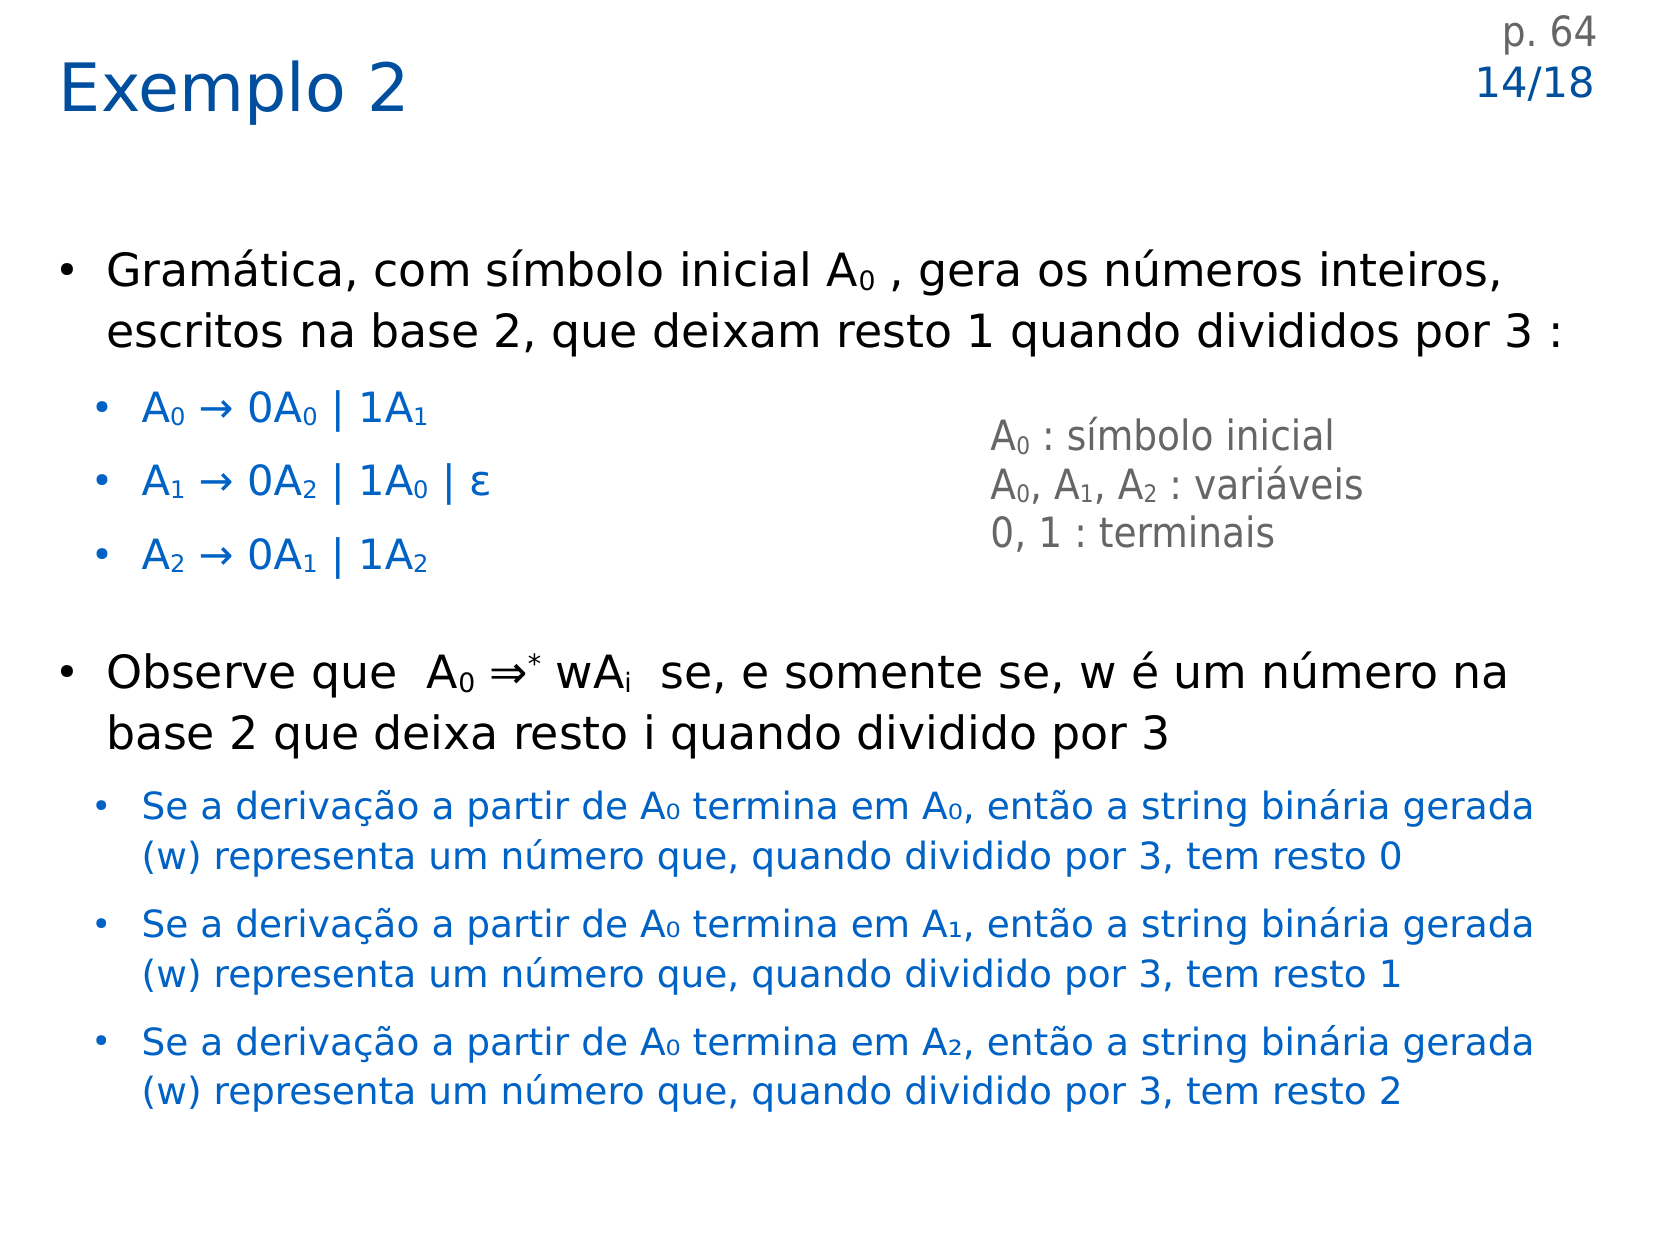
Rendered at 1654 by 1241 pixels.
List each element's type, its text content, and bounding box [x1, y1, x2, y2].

title Exemplo 2 [59, 29, 1625, 148]
text_box A0 : símbolo inicial A0, A1, A2 : variáveis 0, 1 : terminais [975, 404, 1532, 565]
text_box p. 64 [1375, 0, 1613, 64]
list Gramática, com símbolo inicial A0 , gera os números inteiros, escritos na base 2, que deixam resto 1 quando divididos por 3 : A0 → 0A0 | 1A1 A1 → 0A2 | 1A0 | ε A2 → 0A1 | 1A2 Observe que A0 ⇒* wAi se, e somente se, w é um número na base 2 que deixa resto i quando dividido por 3 Se a derivação a partir de A₀ termina em A₀, então a string binária gerada (w) representa um número que, quando dividido por 3, tem resto 0 Se a derivação a partir de A₀ termina em A₁, então a string binária gerada (w) representa um número que, quando dividido por 3, tem resto 1 Se a derivação a partir de A₀ termina em A₂, então a string binária gerada (w) representa um número que, quando dividido por 3, tem resto 2 [59, 236, 1595, 1211]
